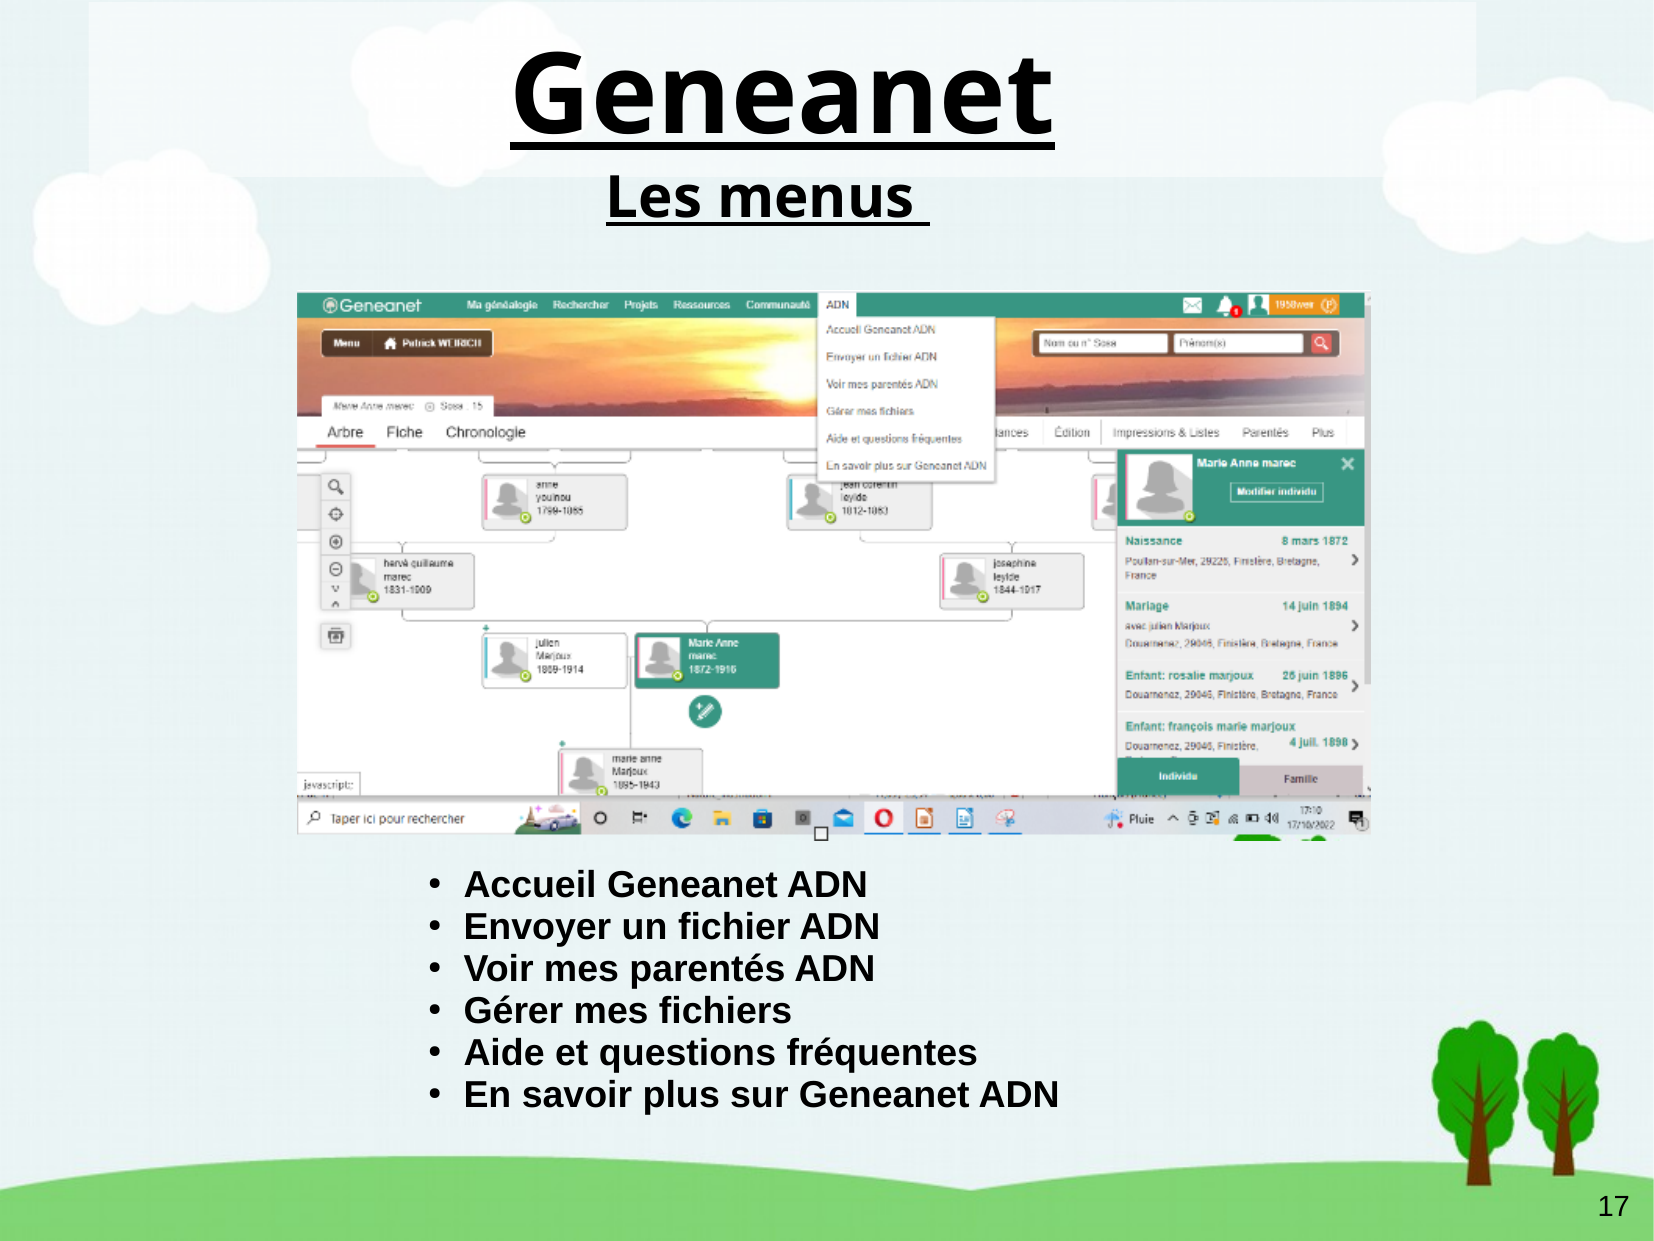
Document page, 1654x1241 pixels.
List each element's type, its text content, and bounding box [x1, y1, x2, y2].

text_box Accueil Geneanet ADN Envoyer un fichier ADN Voir mes parentés ADN Gérer mes fichiers Aide et questions fréquentes En savoir plus sur Geneanet ADN [413, 856, 1152, 1166]
picture [0, 0, 1654, 1241]
title Geneanet [88, 2, 1477, 147]
text_box Les menus [0, 147, 1536, 296]
